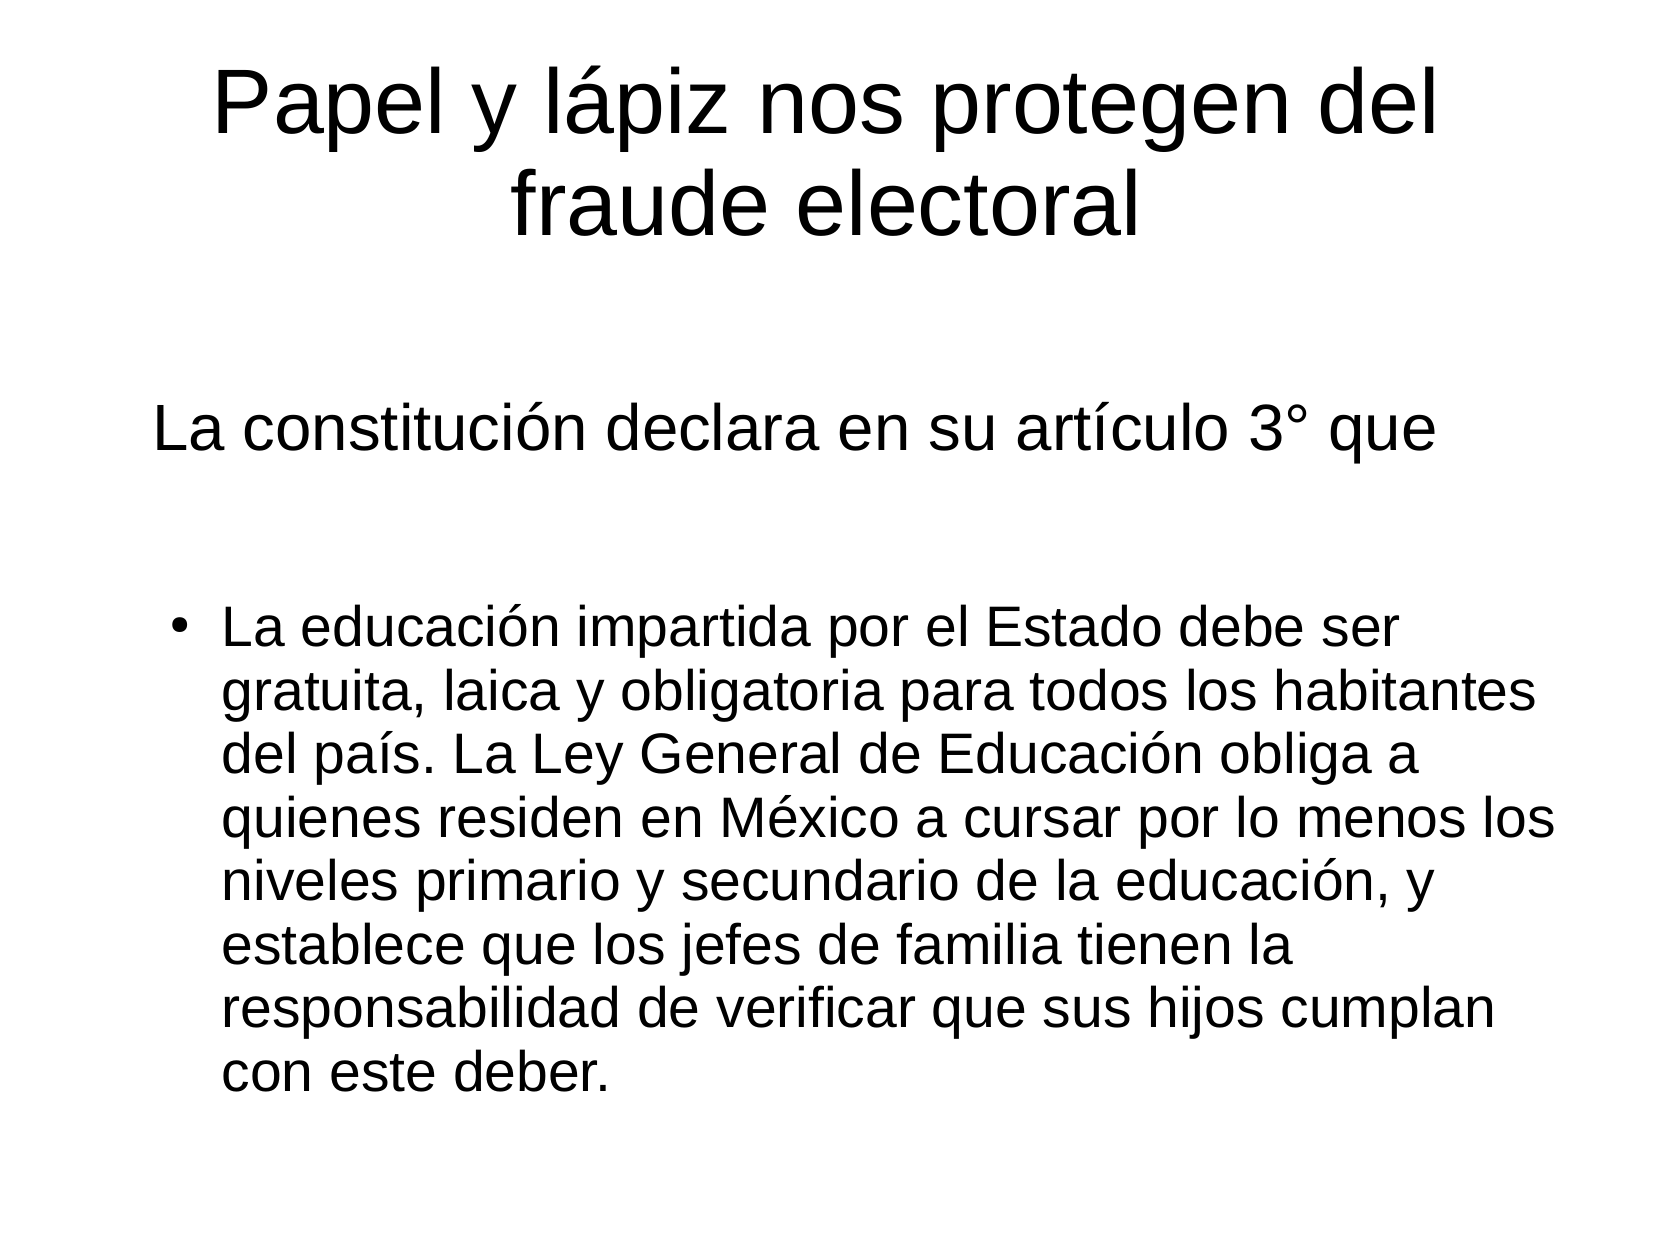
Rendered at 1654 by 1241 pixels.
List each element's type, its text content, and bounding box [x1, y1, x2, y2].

list La constitución declara en su artículo 3° que La educación impartida por el Estado debe ser gratuita, laica y obligatoria para todos los habitantes del país. La Ley General de Educación obliga a quienes residen en México a cursar por lo menos los niveles primario y secundario de la educación, y establece que los jefes de familia tienen la responsabilidad de verificar que sus hijos cumplan con este deber. [82, 290, 1571, 1109]
title Papel y lápiz nos protegen del fraude electoral [82, 49, 1571, 257]
